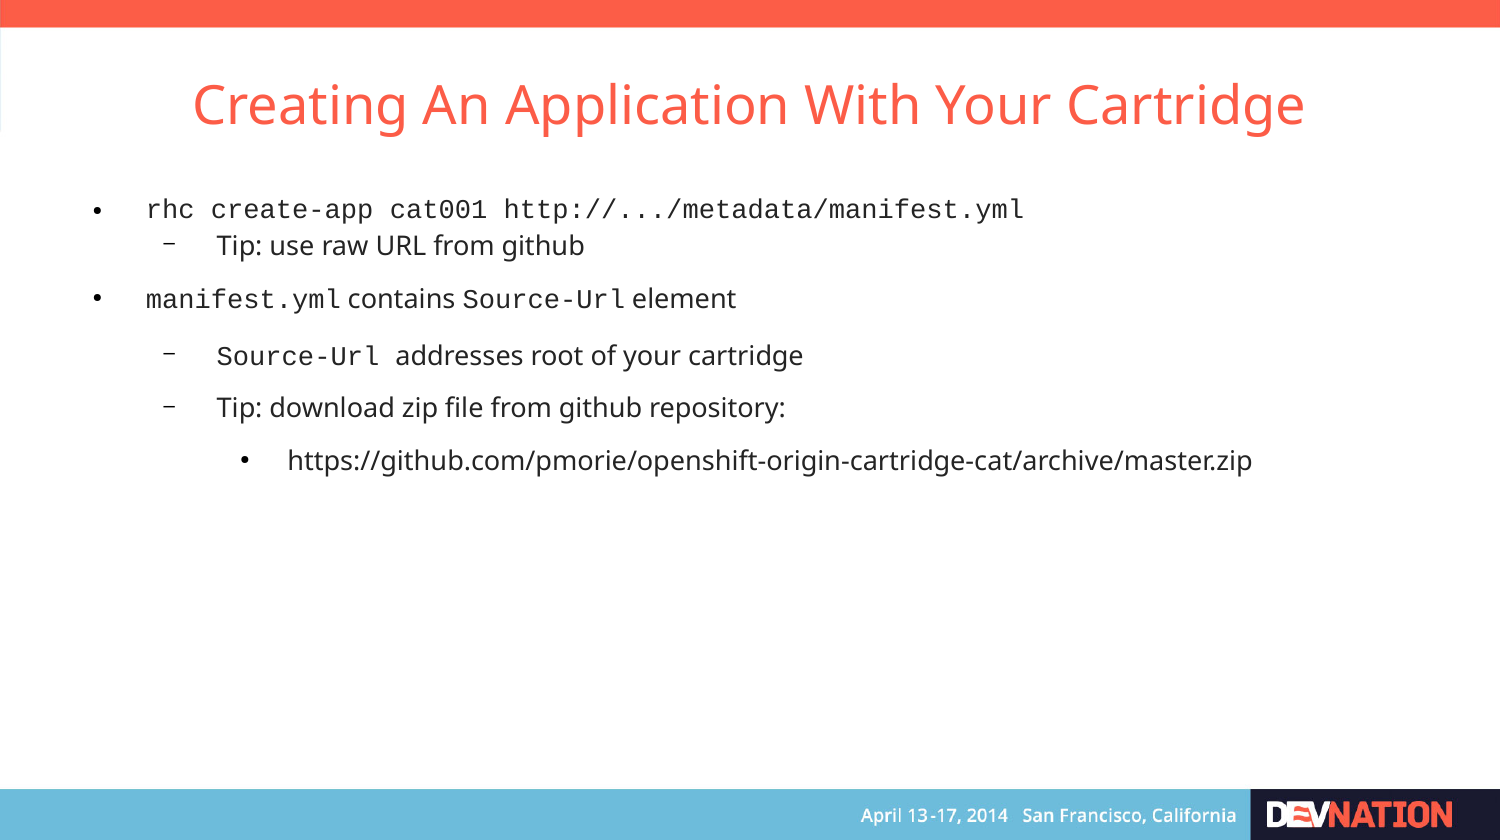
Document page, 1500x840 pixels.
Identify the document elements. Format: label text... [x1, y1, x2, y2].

title Creating An Application With Your Cartridge [74, 33, 1425, 174]
list rhc create-app cat001 http://.../metadata/manifest.yml Tip: use raw URL from github manifest.yml contains Source-Url element Source-Url addresses root of your cartridge Tip: download zip file from github repository: https://github.com/pmorie/openshift-origin-cartridge-cat/archive/master.zip [74, 196, 1425, 461]
picture [0, 0, 1500, 840]
